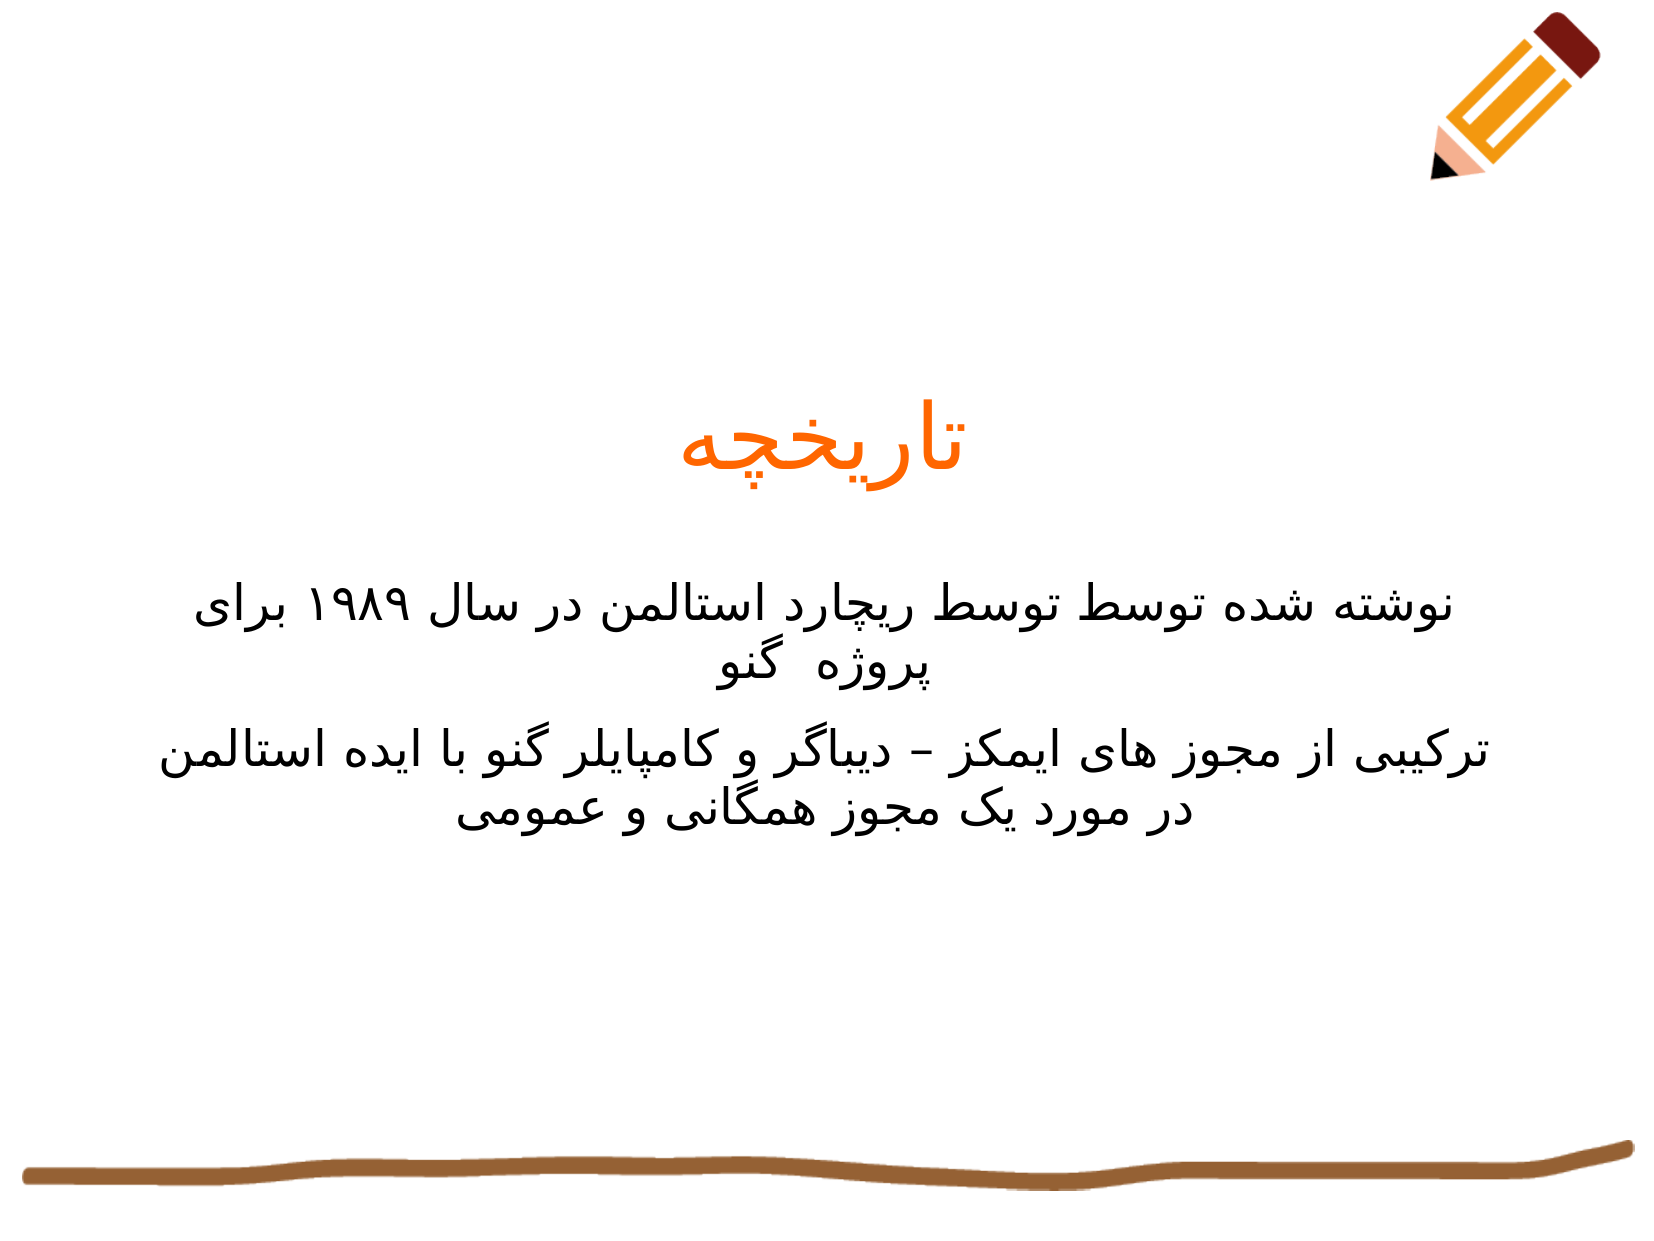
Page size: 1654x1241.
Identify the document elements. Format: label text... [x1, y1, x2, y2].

list نوشته شده توسط توسط ریچارد استالمن در سال ۱۹۸۹ برای پروژه گنو ترکیبی از مجوز های ایمکز – دیباگر و کامپایلر گنو با ایده استالمن در مورد یک مجوز همگانی و عمومی [150, 573, 1572, 961]
picture [22, 1140, 1635, 1191]
title تاریخچه [150, 375, 1497, 501]
picture [1430, 12, 1601, 181]
